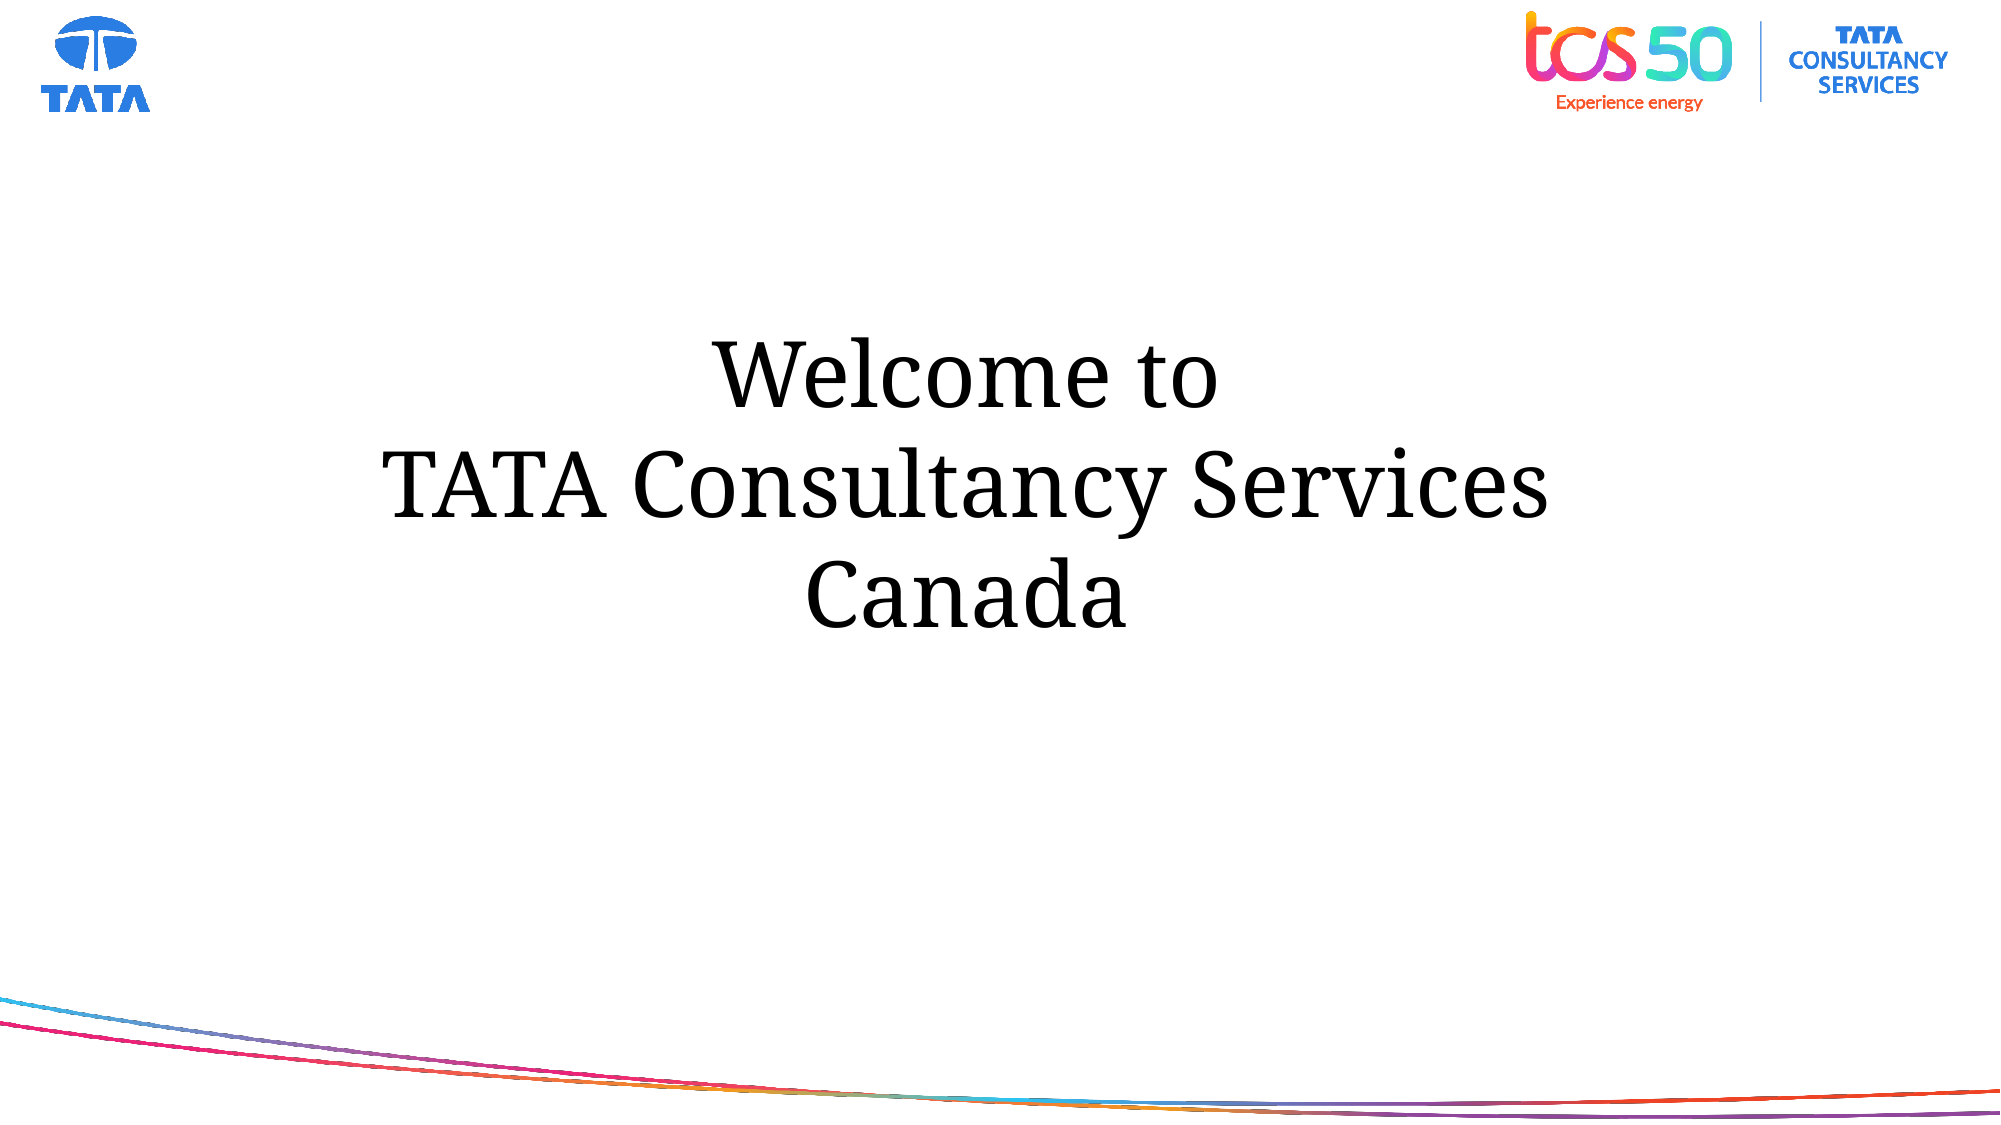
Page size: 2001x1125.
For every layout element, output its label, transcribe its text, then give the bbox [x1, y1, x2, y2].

picture [0, 949, 2000, 1125]
text_box Welcome to TATA Consultancy Services Canada [366, 308, 1567, 764]
picture [1526, 11, 1948, 112]
picture [41, 16, 150, 112]
